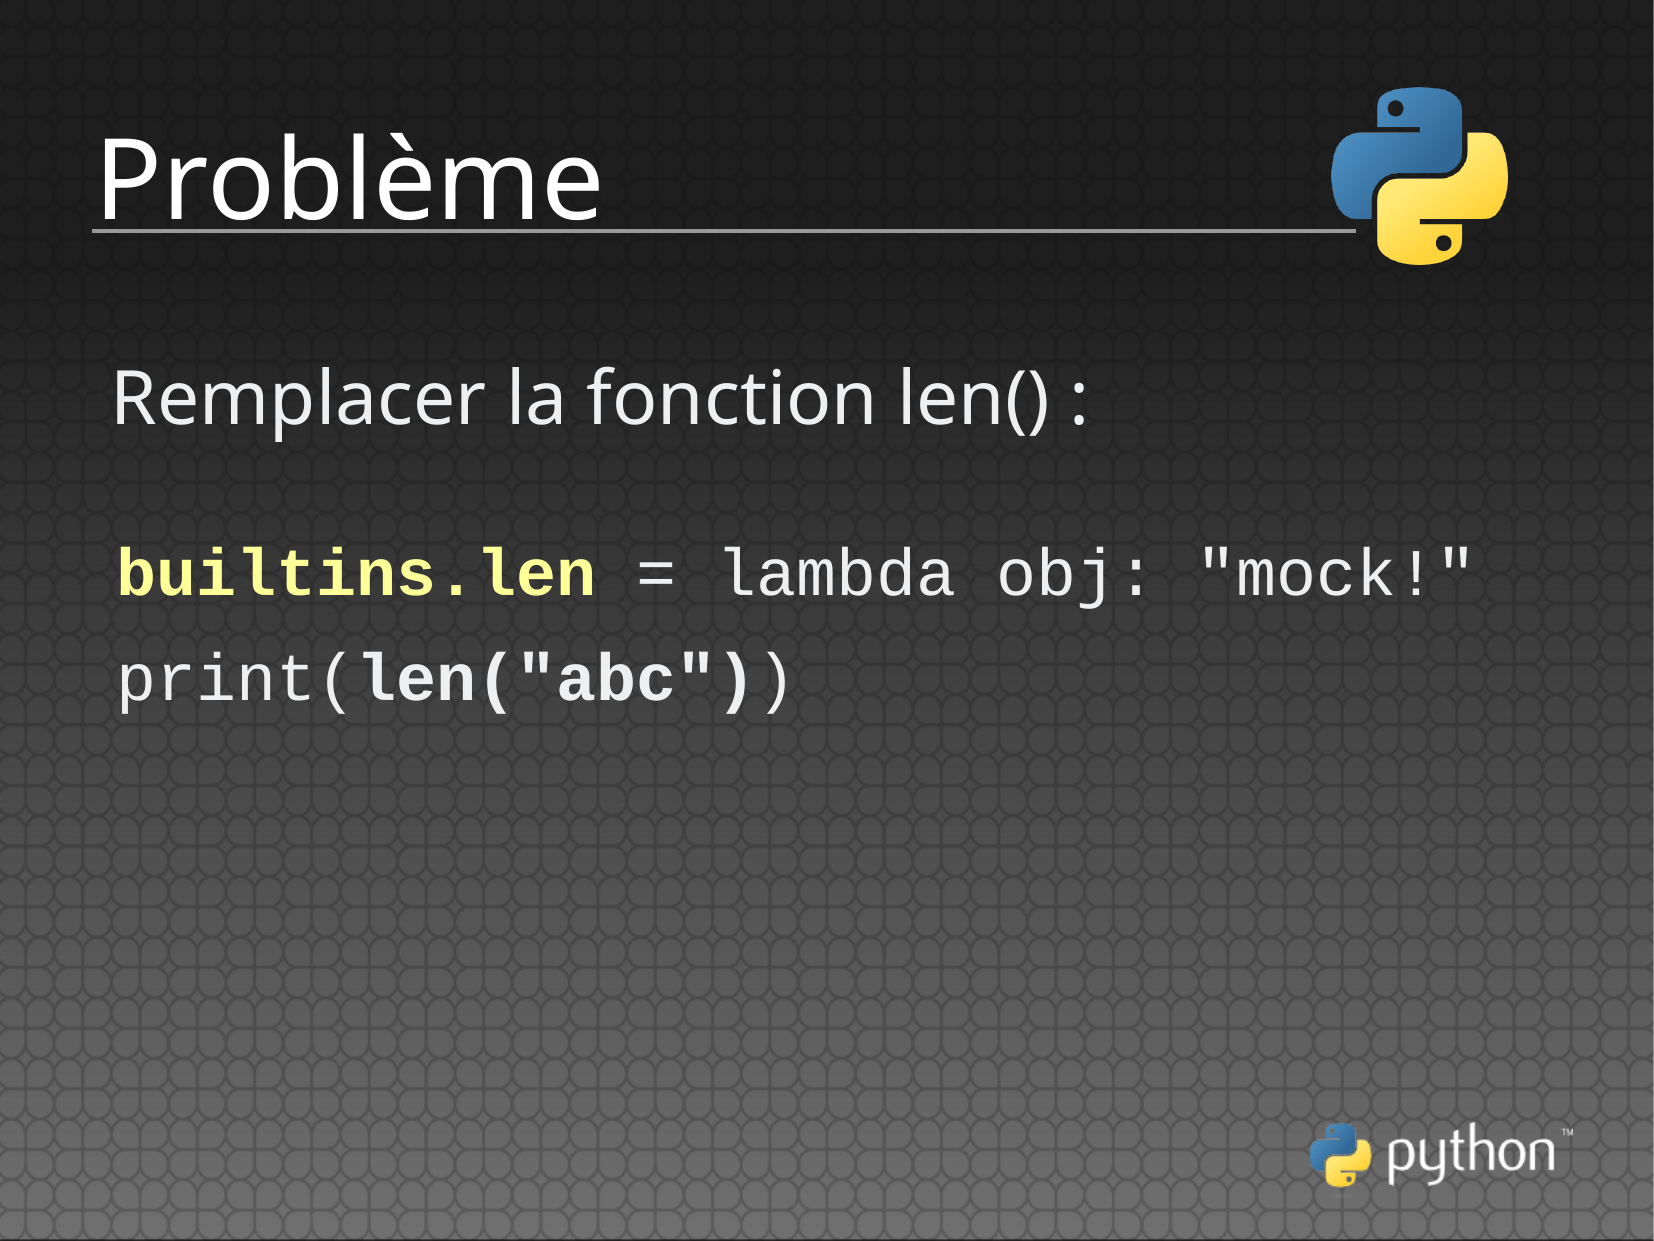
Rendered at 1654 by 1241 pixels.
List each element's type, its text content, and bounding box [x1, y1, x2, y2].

title Problème [94, 100, 1426, 251]
text_box Remplacer la fonction len() : [96, 336, 1127, 428]
picture [0, 0, 1654, 1241]
list builtins.len = lambda obj: "mock!" print(len("abc")) [116, 540, 1597, 1105]
